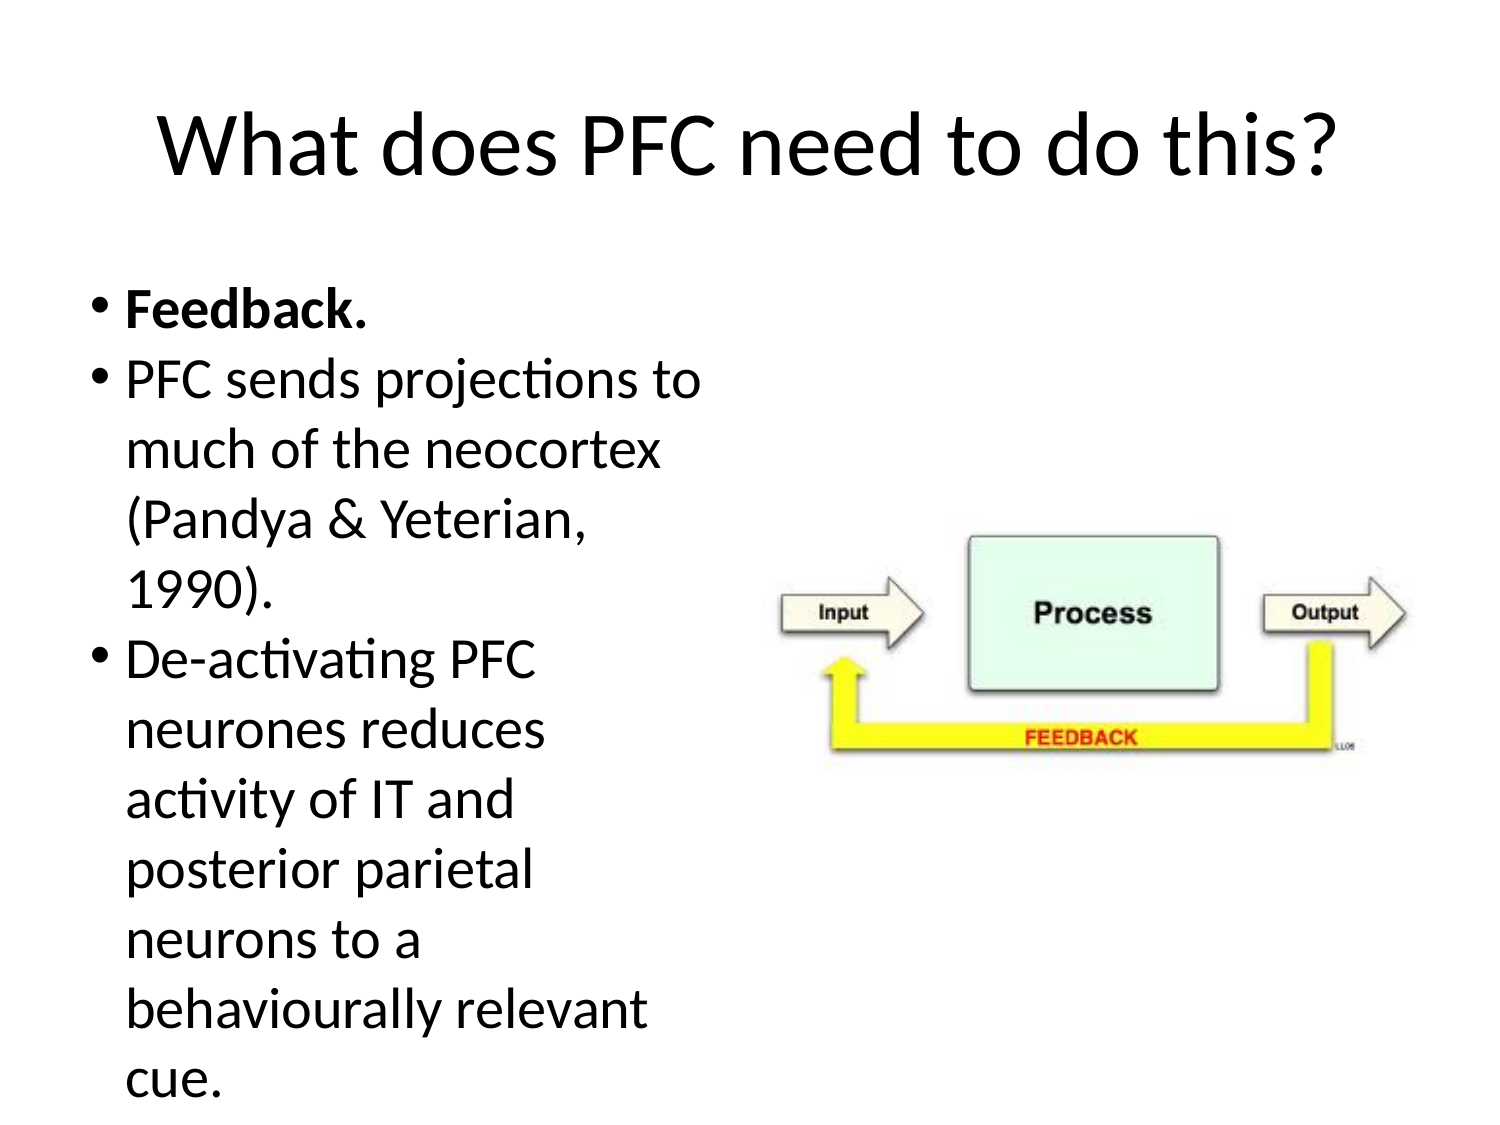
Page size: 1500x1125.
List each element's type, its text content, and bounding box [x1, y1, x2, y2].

text_box What does PFC need to do this? [75, 45, 1425, 233]
picture [762, 262, 1425, 1005]
text_box Feedback. PFC sends projections to much of the neocortex (Pandya & Yeterian, 1990). De-activating PFC neurones reduces activity of IT and posterior parietal neurons to a behaviourally relevant cue. [75, 262, 738, 1005]
